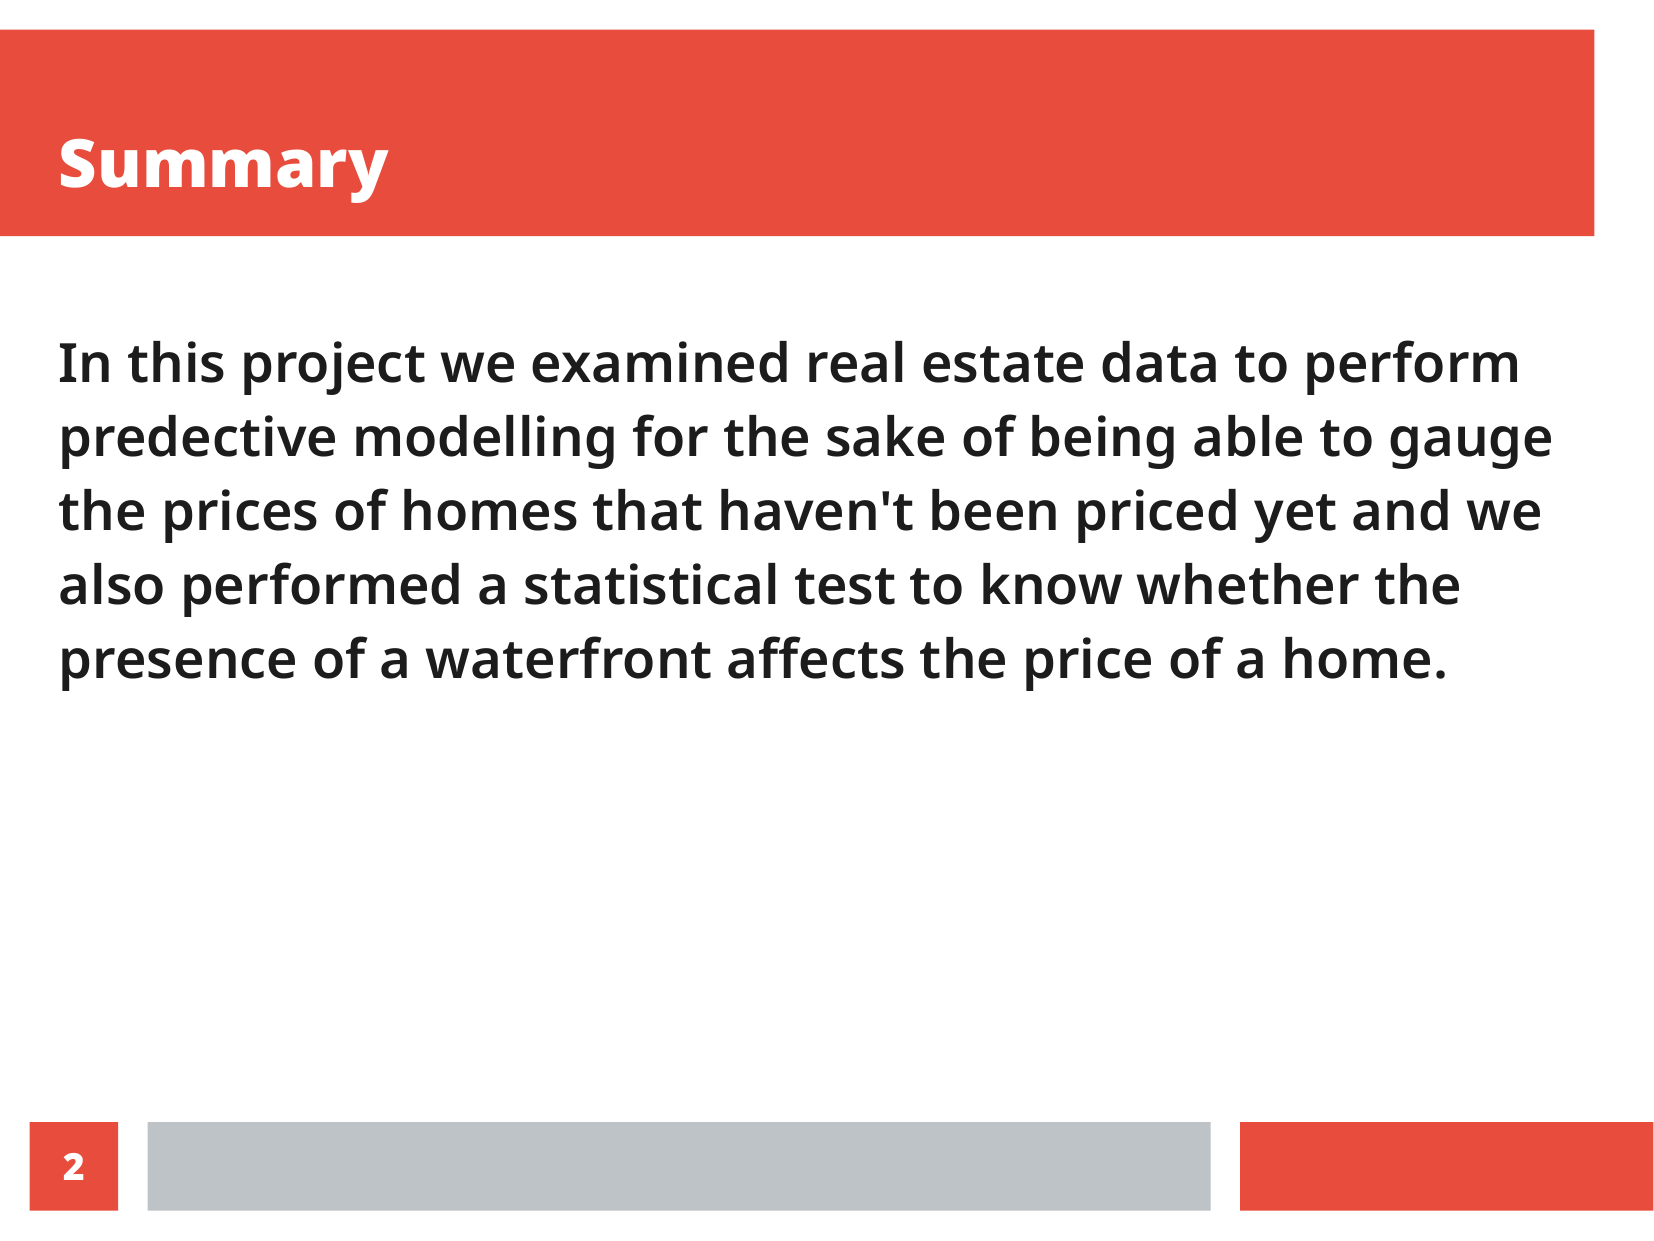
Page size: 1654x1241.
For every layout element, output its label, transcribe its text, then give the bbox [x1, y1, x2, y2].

list In this project we examined real estate data to perform predective modelling for the sake of being able to gauge the prices of homes that haven't been priced yet and we also performed a statistical test to know whether the presence of a waterfront affects the price of a home. [59, 324, 1565, 1093]
title Summary [59, 59, 1595, 207]
